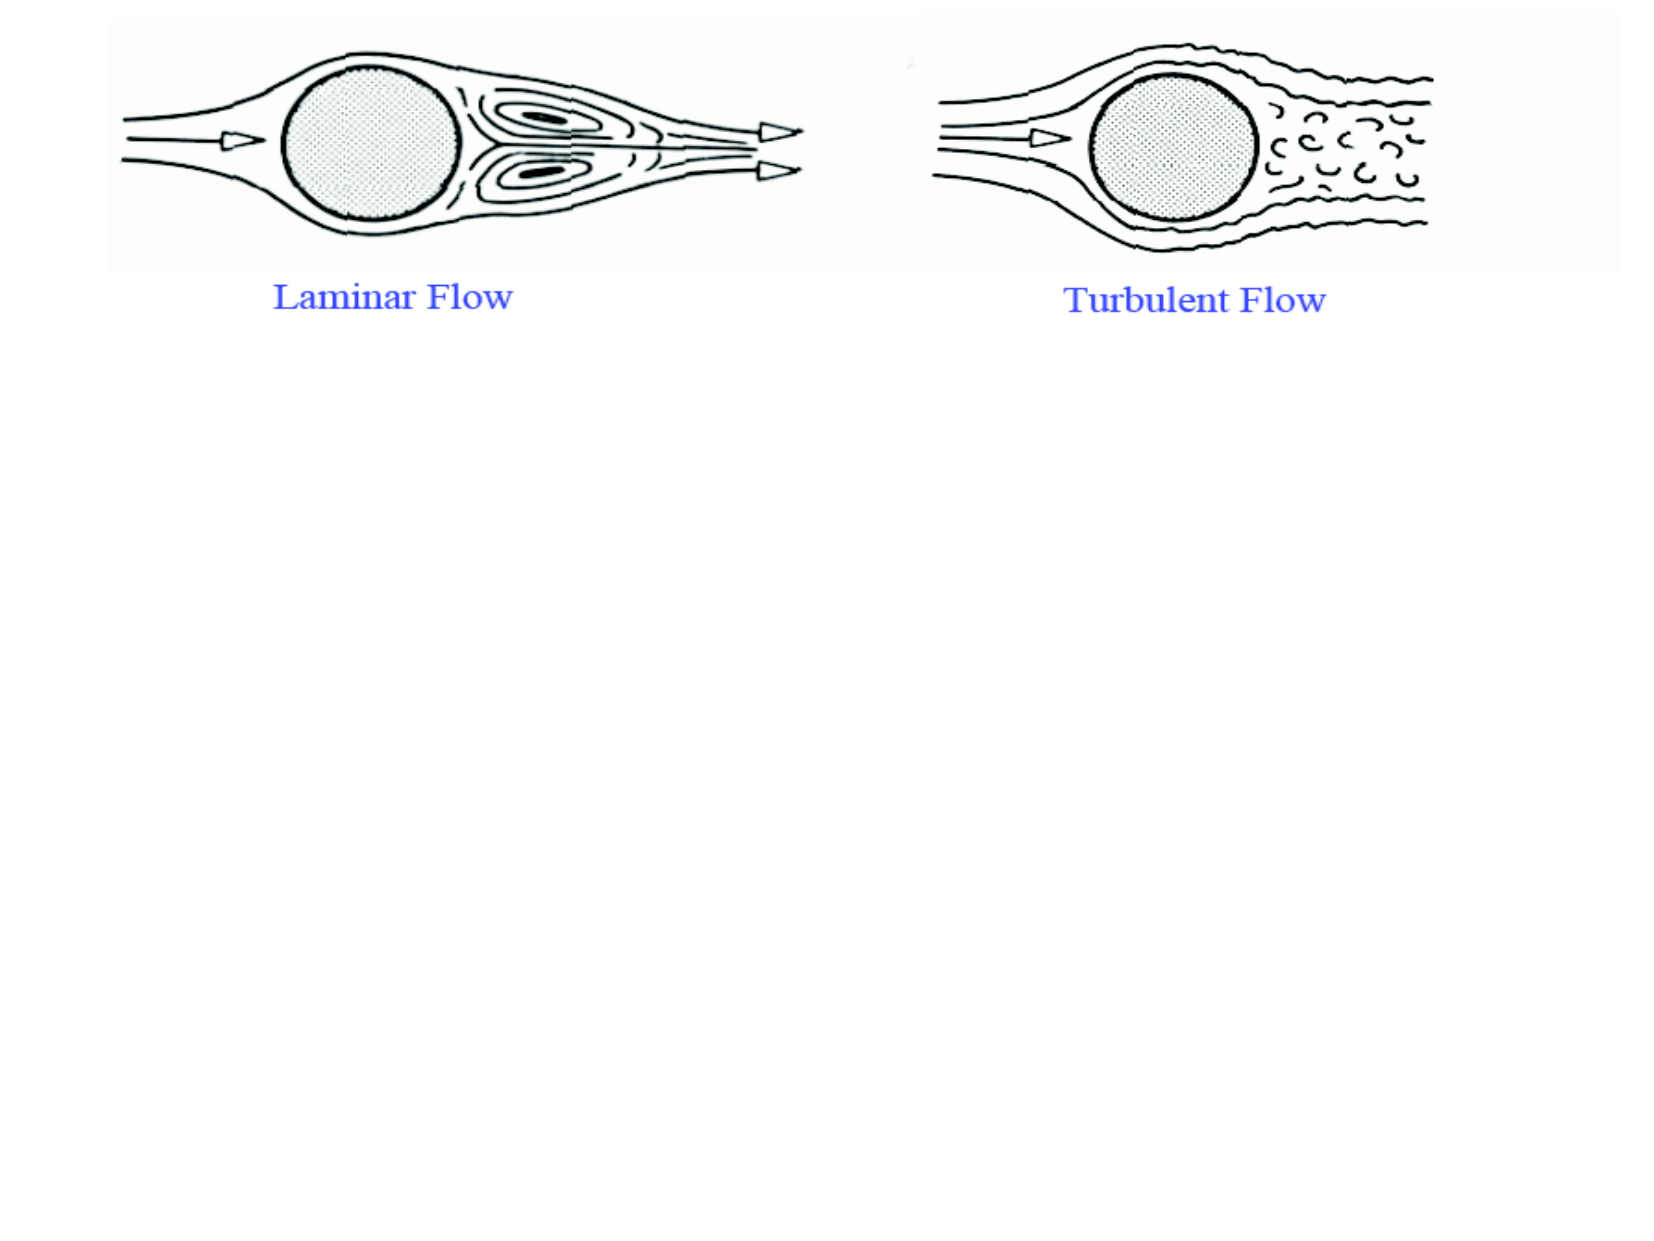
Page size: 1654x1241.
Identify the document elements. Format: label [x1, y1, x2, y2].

picture [35, 0, 1619, 373]
